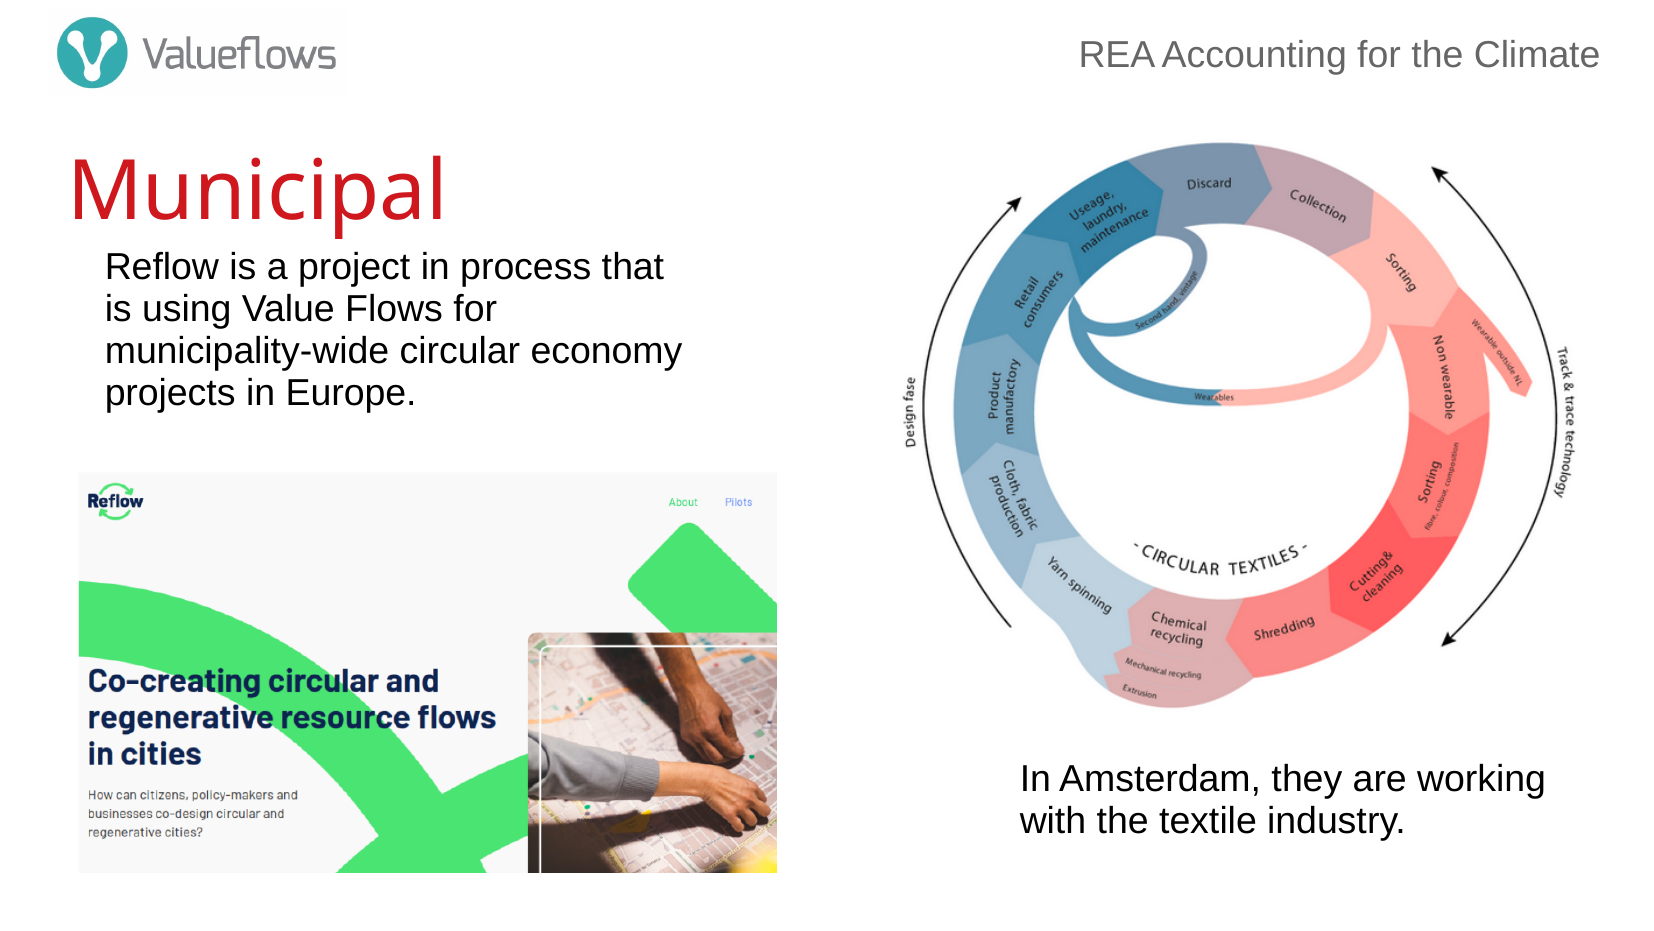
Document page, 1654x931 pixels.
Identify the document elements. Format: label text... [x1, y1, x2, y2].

text_box In Amsterdam, they are working with the textile industry. [1005, 750, 1591, 891]
picture [47, 6, 346, 97]
text_box REA Accounting for the Climate [1063, 26, 1630, 84]
picture [71, 471, 777, 874]
picture [892, 134, 1591, 713]
text_box Reflow is a project in process that is using Value Flows for municipality-wide circular economy projects in Europe. [90, 238, 706, 471]
text_box Municipal [52, 123, 983, 222]
